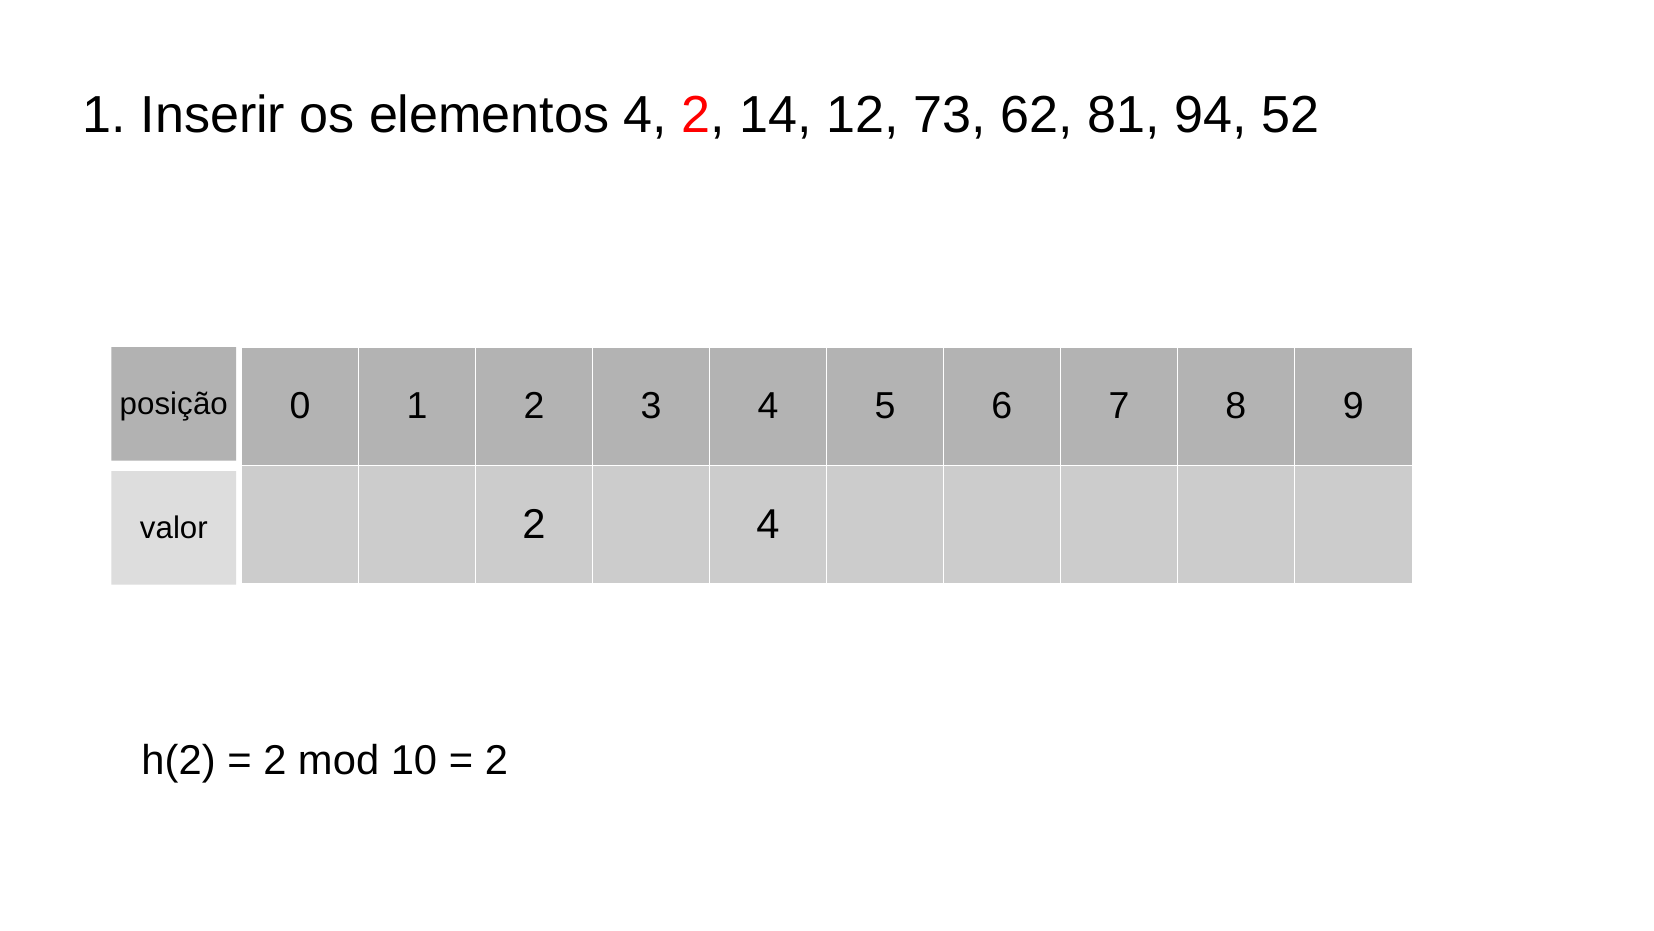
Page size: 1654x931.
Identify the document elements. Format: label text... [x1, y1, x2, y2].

table_header 3 [593, 348, 709, 465]
table_header 8 [1178, 348, 1294, 465]
table_cell [593, 466, 709, 583]
table_cell [1295, 466, 1412, 583]
table_cell 2 [476, 466, 592, 583]
table_cell [1061, 466, 1177, 583]
table_cell 4 [710, 466, 826, 583]
table_cell [944, 466, 1060, 583]
table_header 4 [710, 348, 826, 465]
table_header 5 [827, 348, 943, 465]
table_header 7 [1061, 348, 1177, 465]
text_box posição [111, 347, 237, 461]
text_box valor [111, 471, 237, 585]
table_header 9 [1295, 348, 1412, 465]
title 1. Inserir os elementos 4, 2, 14, 12, 73, 62, 81, 94, 52 [82, 37, 1571, 193]
table_header 2 [476, 348, 592, 465]
table_cell [827, 466, 943, 583]
text_box h(2) = 2 mod 10 = 2 [126, 729, 603, 838]
table_header 6 [944, 348, 1060, 465]
table_cell [359, 466, 475, 583]
table_header 0 [242, 348, 358, 465]
table_header 1 [359, 348, 475, 465]
table_cell [242, 466, 358, 583]
table_cell [1178, 466, 1294, 583]
